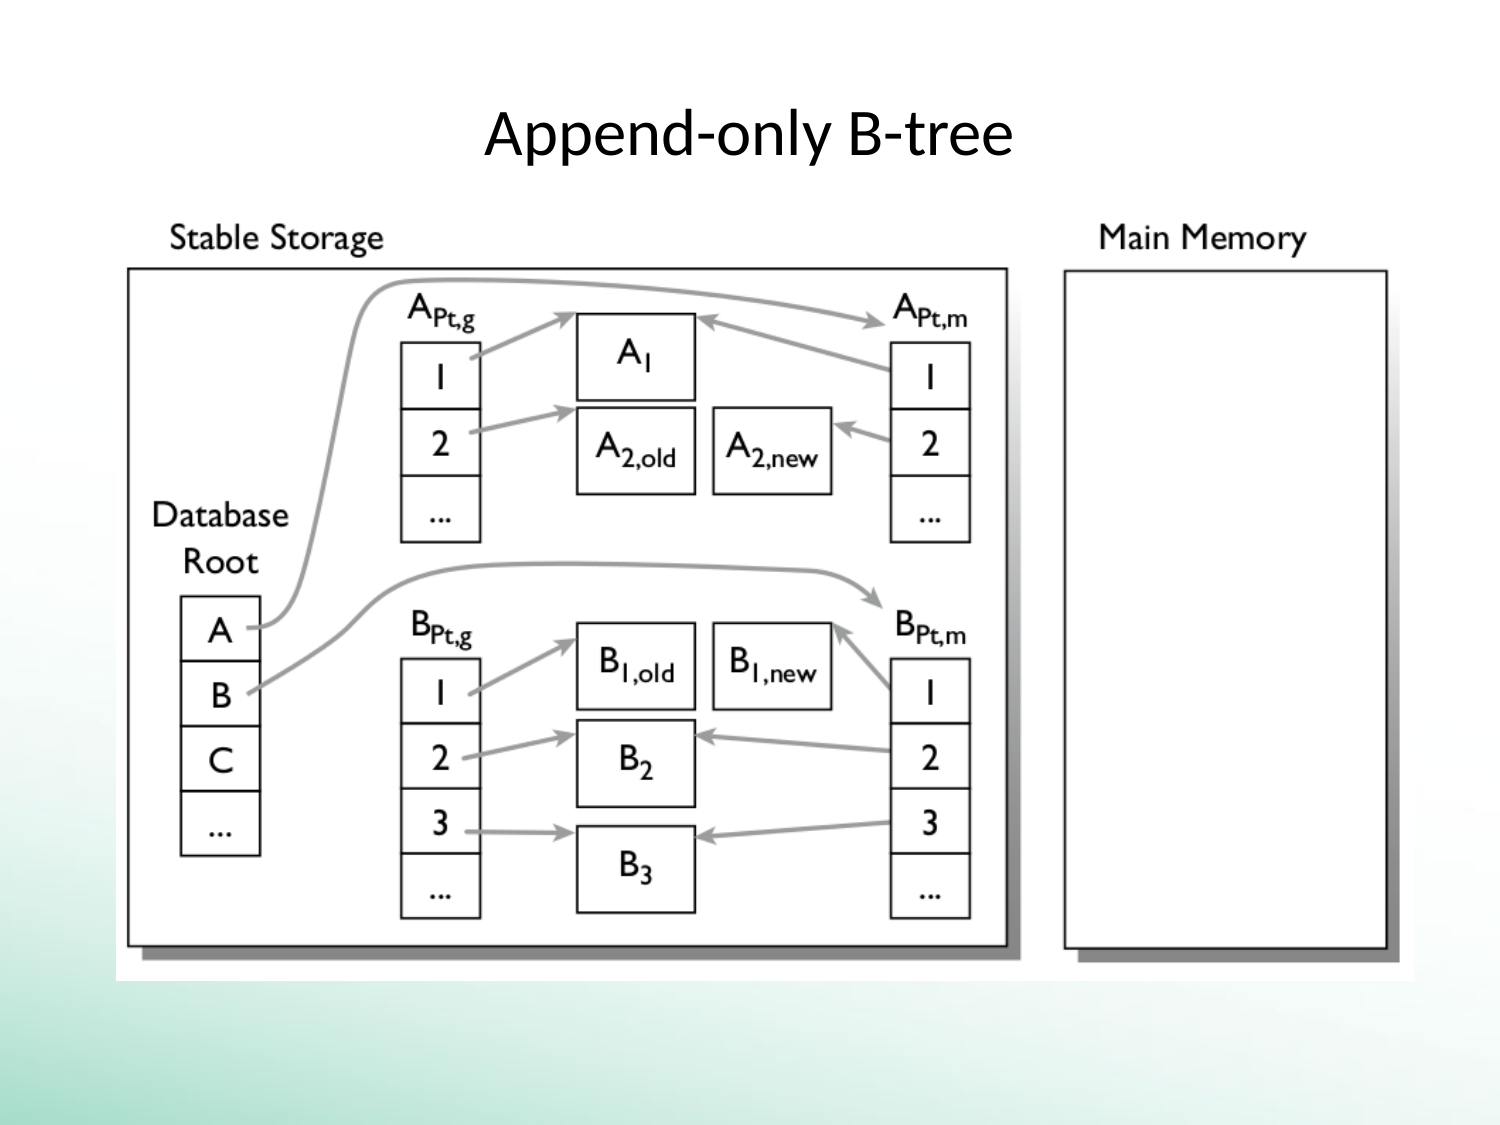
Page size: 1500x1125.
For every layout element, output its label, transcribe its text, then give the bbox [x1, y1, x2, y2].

picture [0, 0, 1500, 1125]
title Append-only B-tree [75, 45, 1425, 233]
